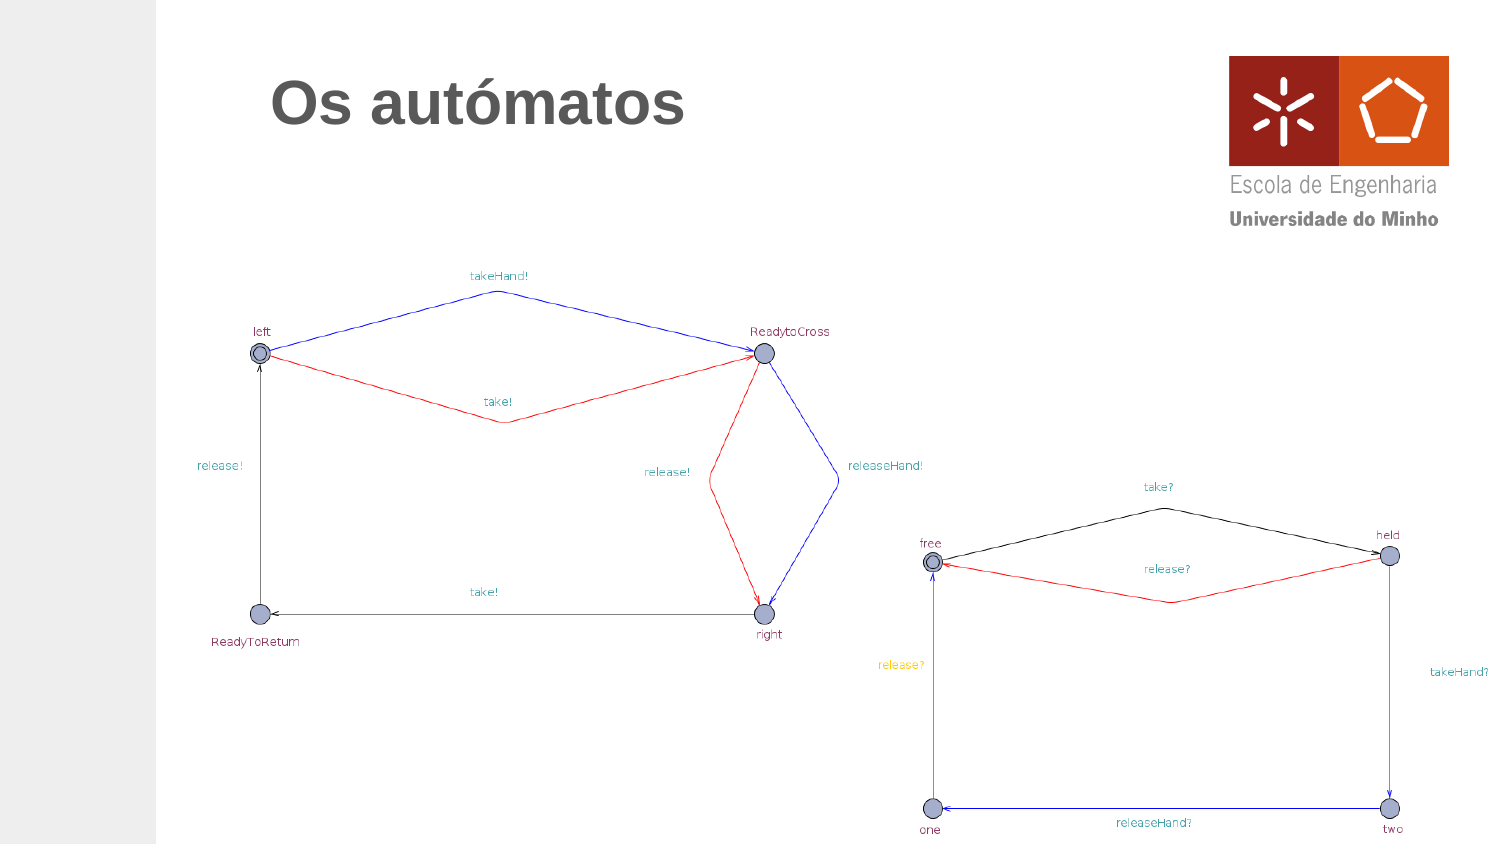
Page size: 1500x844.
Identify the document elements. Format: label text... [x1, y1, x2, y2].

text_box Os autómatos [255, 46, 1500, 236]
picture [181, 260, 1500, 844]
picture [1229, 56, 1449, 227]
text_box [0, 0, 156, 844]
